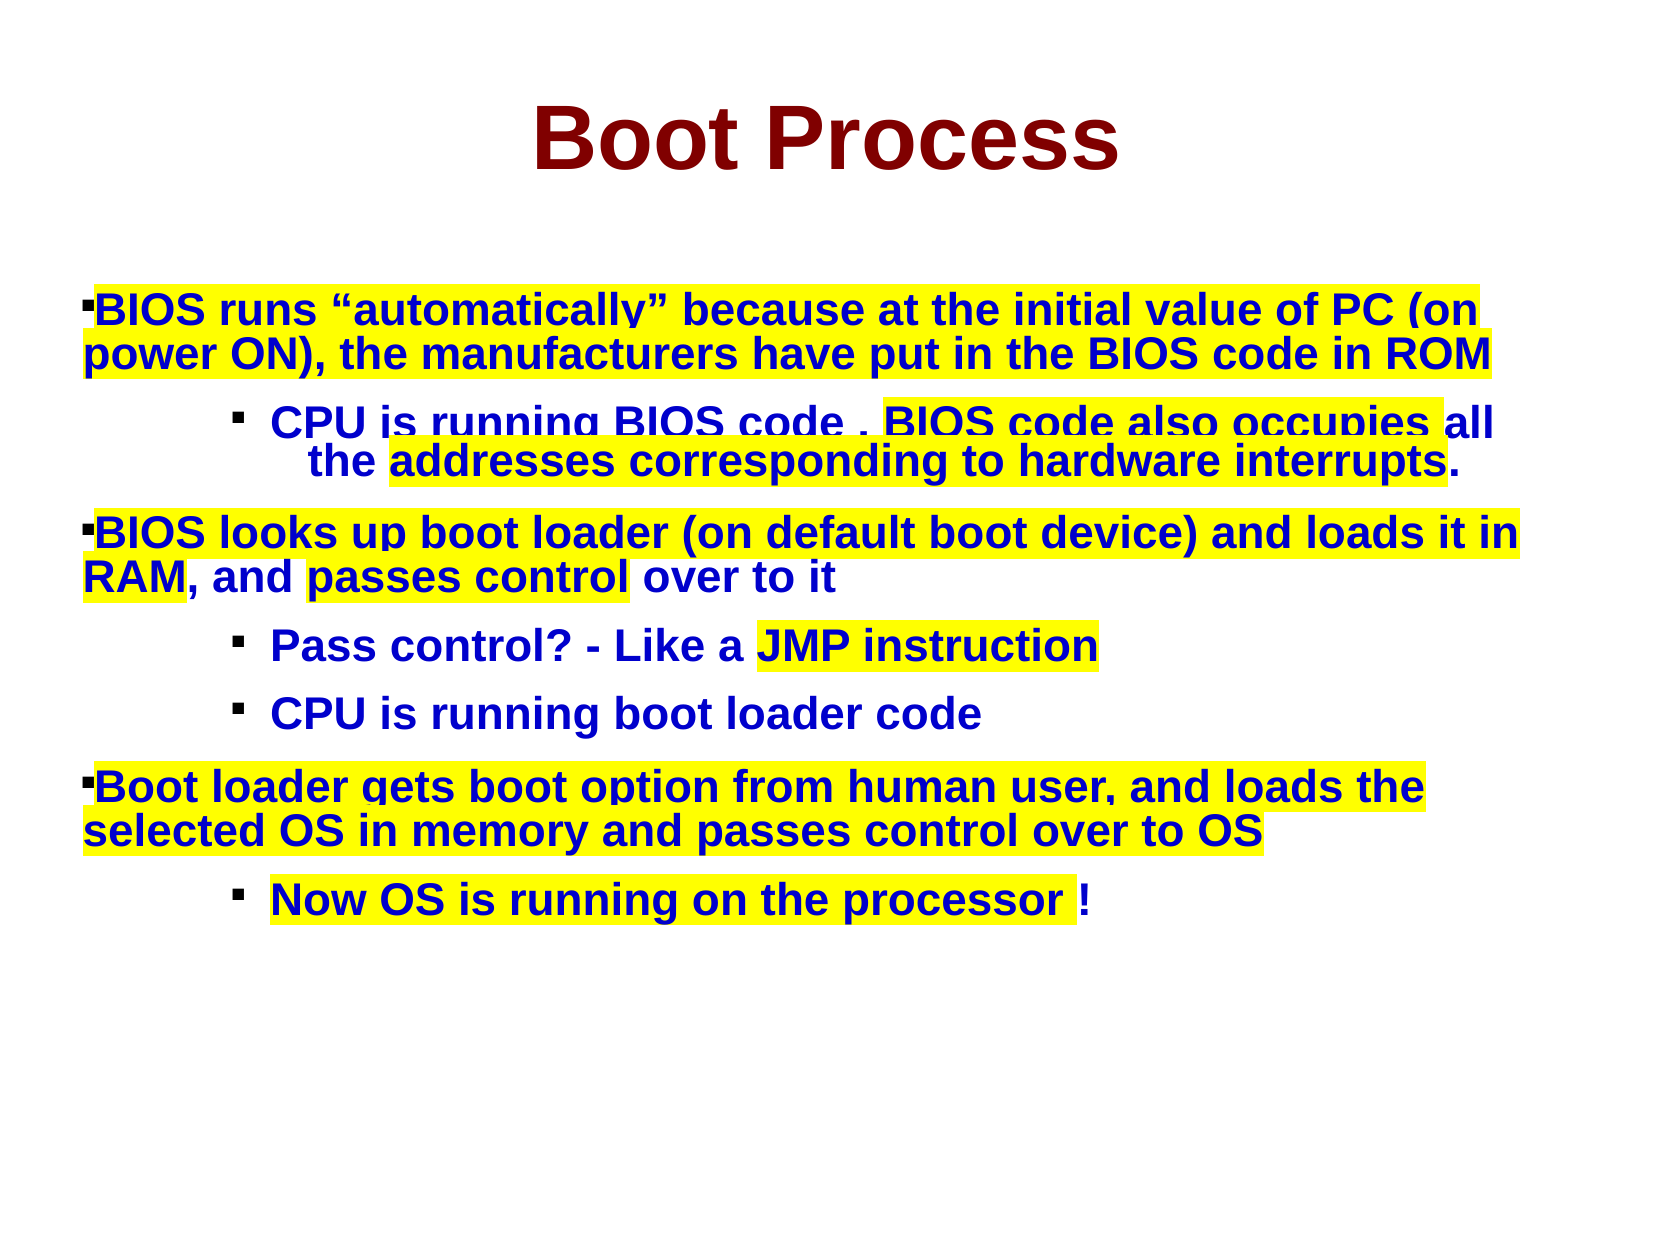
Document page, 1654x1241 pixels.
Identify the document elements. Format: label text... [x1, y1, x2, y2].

list BIOS runs “automatically” because at the initial value of PC (on power ON), the manufacturers have put in the BIOS code in ROM CPU is running BIOS code . BIOS code also occupies all the addresses corresponding to hardware interrupts. BIOS looks up boot loader (on default boot device) and loads it in RAM, and passes control over to it Pass control? - Like a JMP instruction CPU is running boot loader code Boot loader gets boot option from human user, and loads the selected OS in memory and passes control over to OS Now OS is running on the processor ! [82, 290, 1571, 1010]
title Boot Process [82, 29, 1571, 237]
